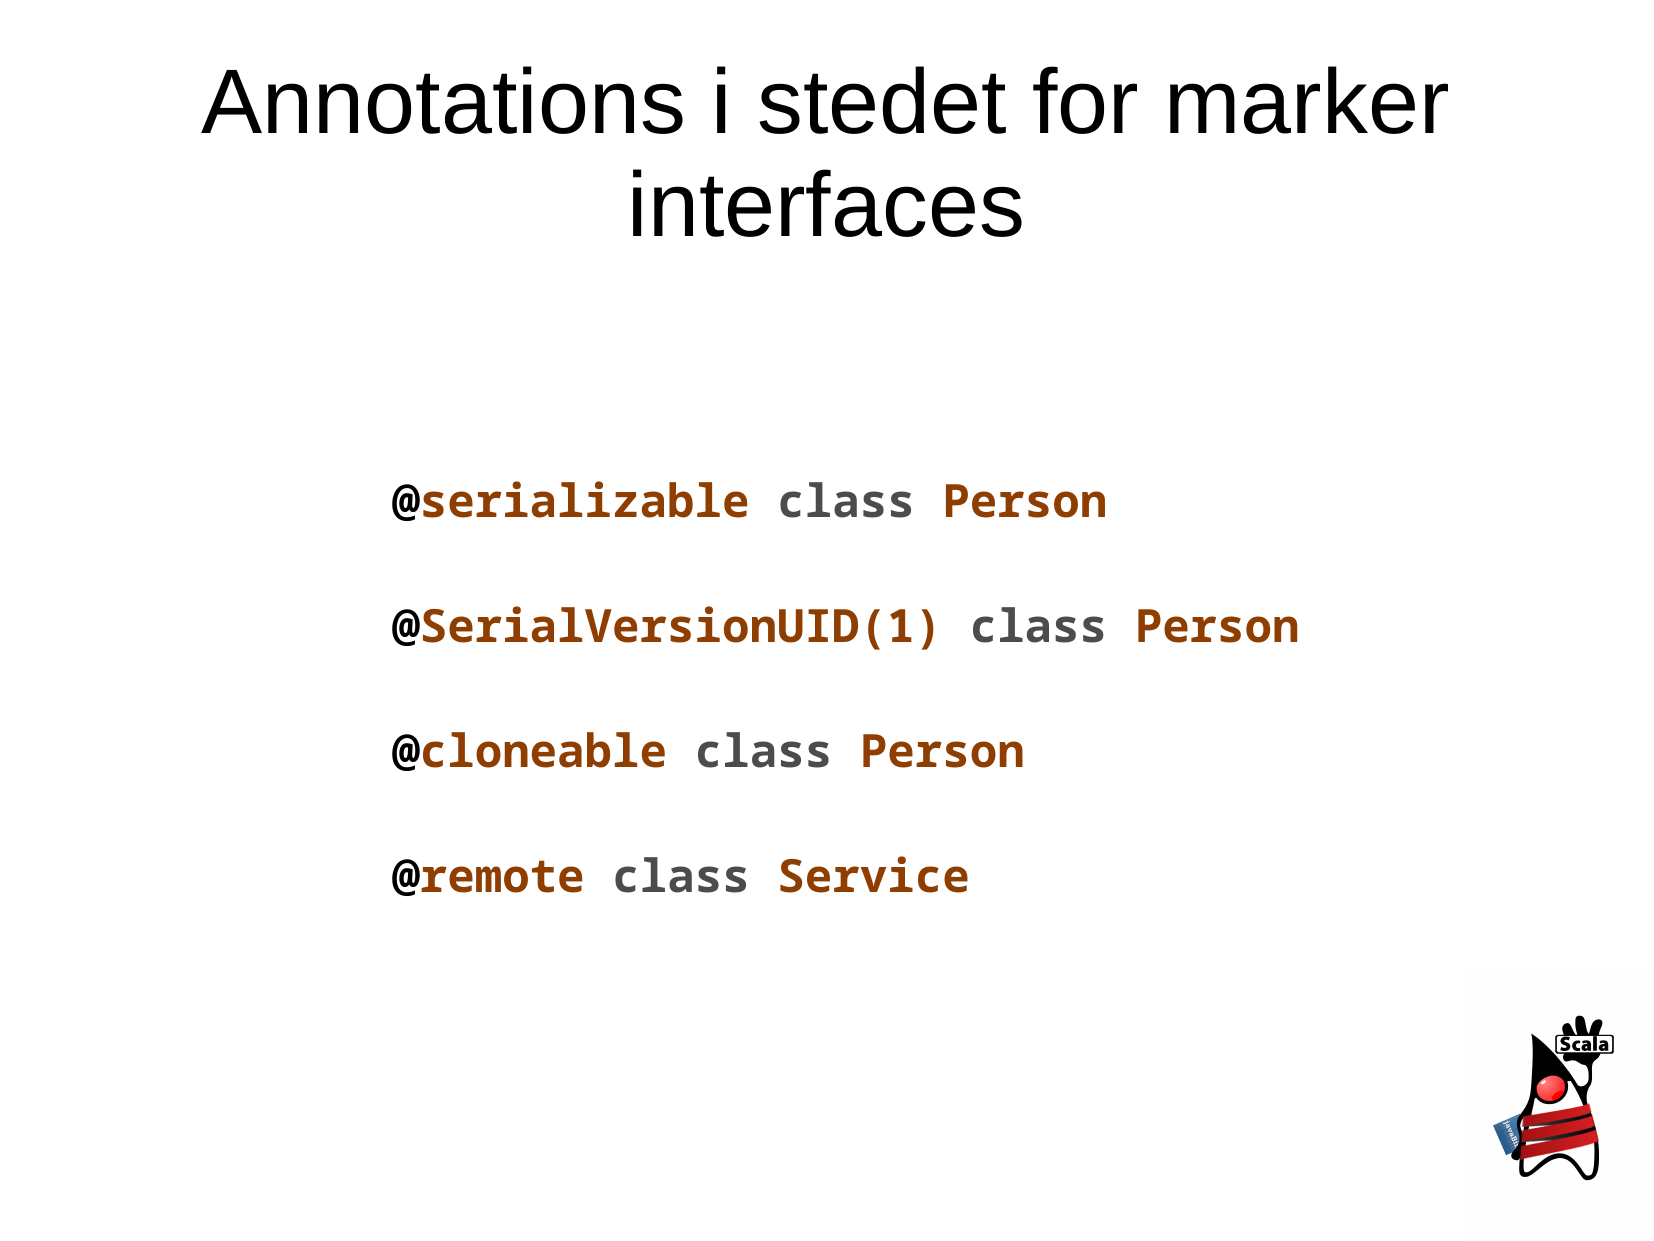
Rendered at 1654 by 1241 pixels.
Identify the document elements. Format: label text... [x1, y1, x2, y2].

title Annotations i stedet for marker interfaces [82, 49, 1571, 257]
picture [1462, 969, 1654, 1241]
text_box @serializable class Person @SerialVersionUID(1) class Person @cloneable class Person @remote class Service [377, 460, 1323, 877]
